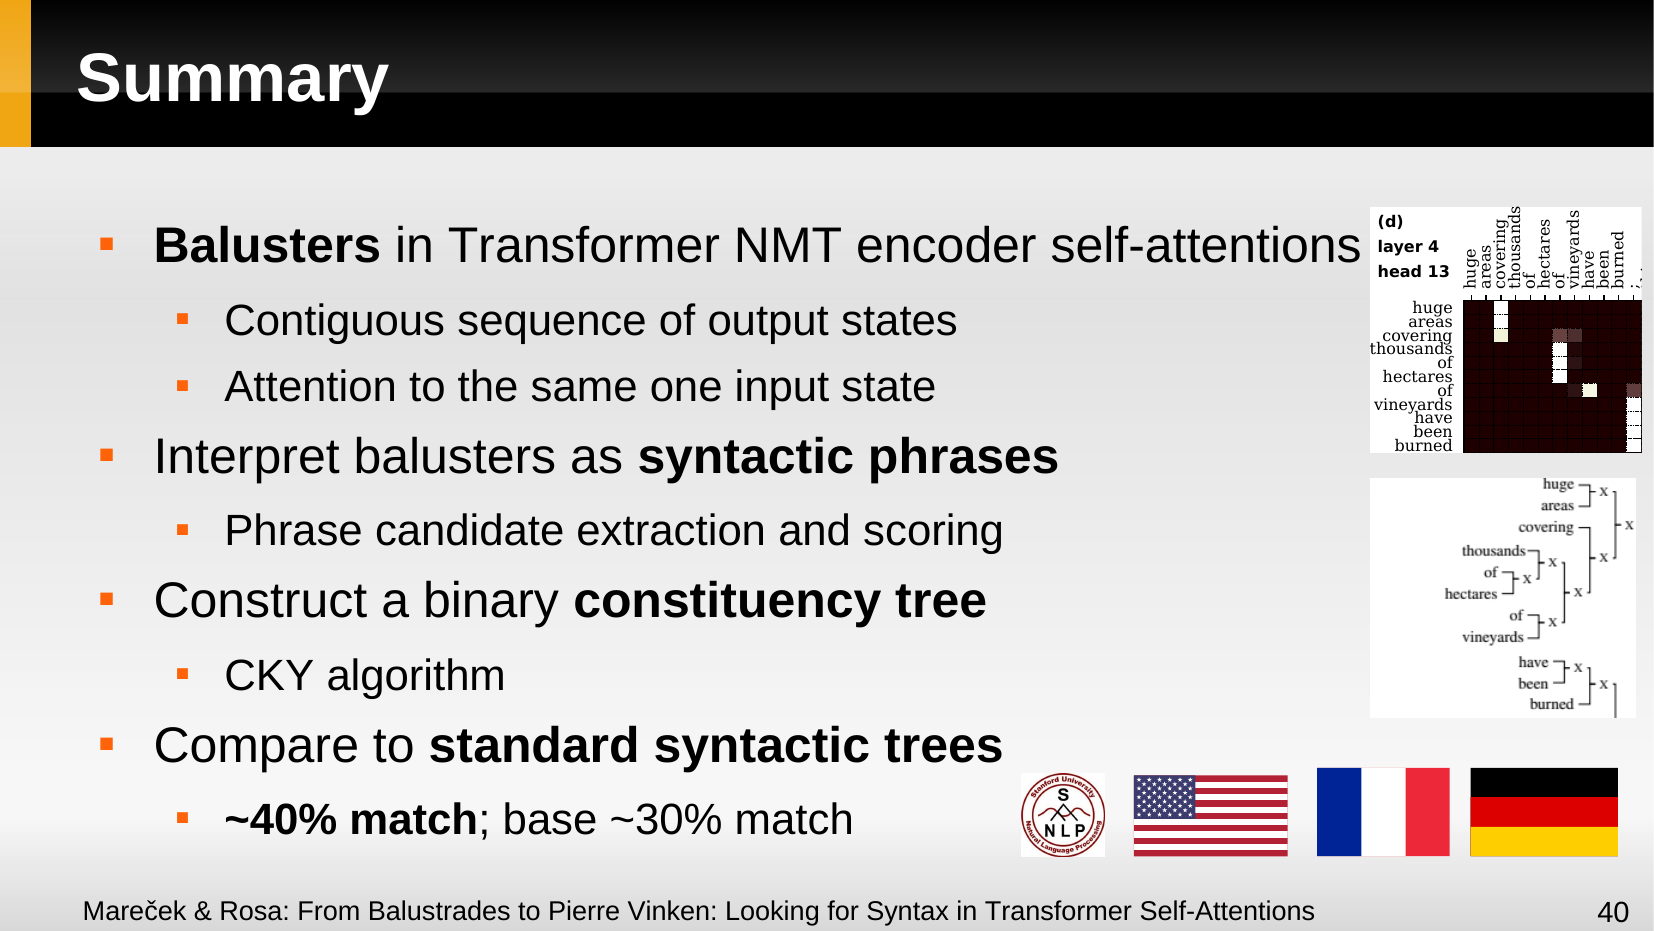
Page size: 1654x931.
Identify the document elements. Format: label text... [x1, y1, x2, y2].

title Summary [76, 0, 1625, 156]
picture [0, 0, 1654, 931]
list Balusters in Transformer NMT encoder self-attentions Contiguous sequence of output states Attention to the same one input state Interpret balusters as syntactic phrases Phrase candidate extraction and scoring Construct a binary constituency tree CKY algorithm Compare to standard syntactic trees ~40% match; base ~30% match [82, 217, 1595, 844]
